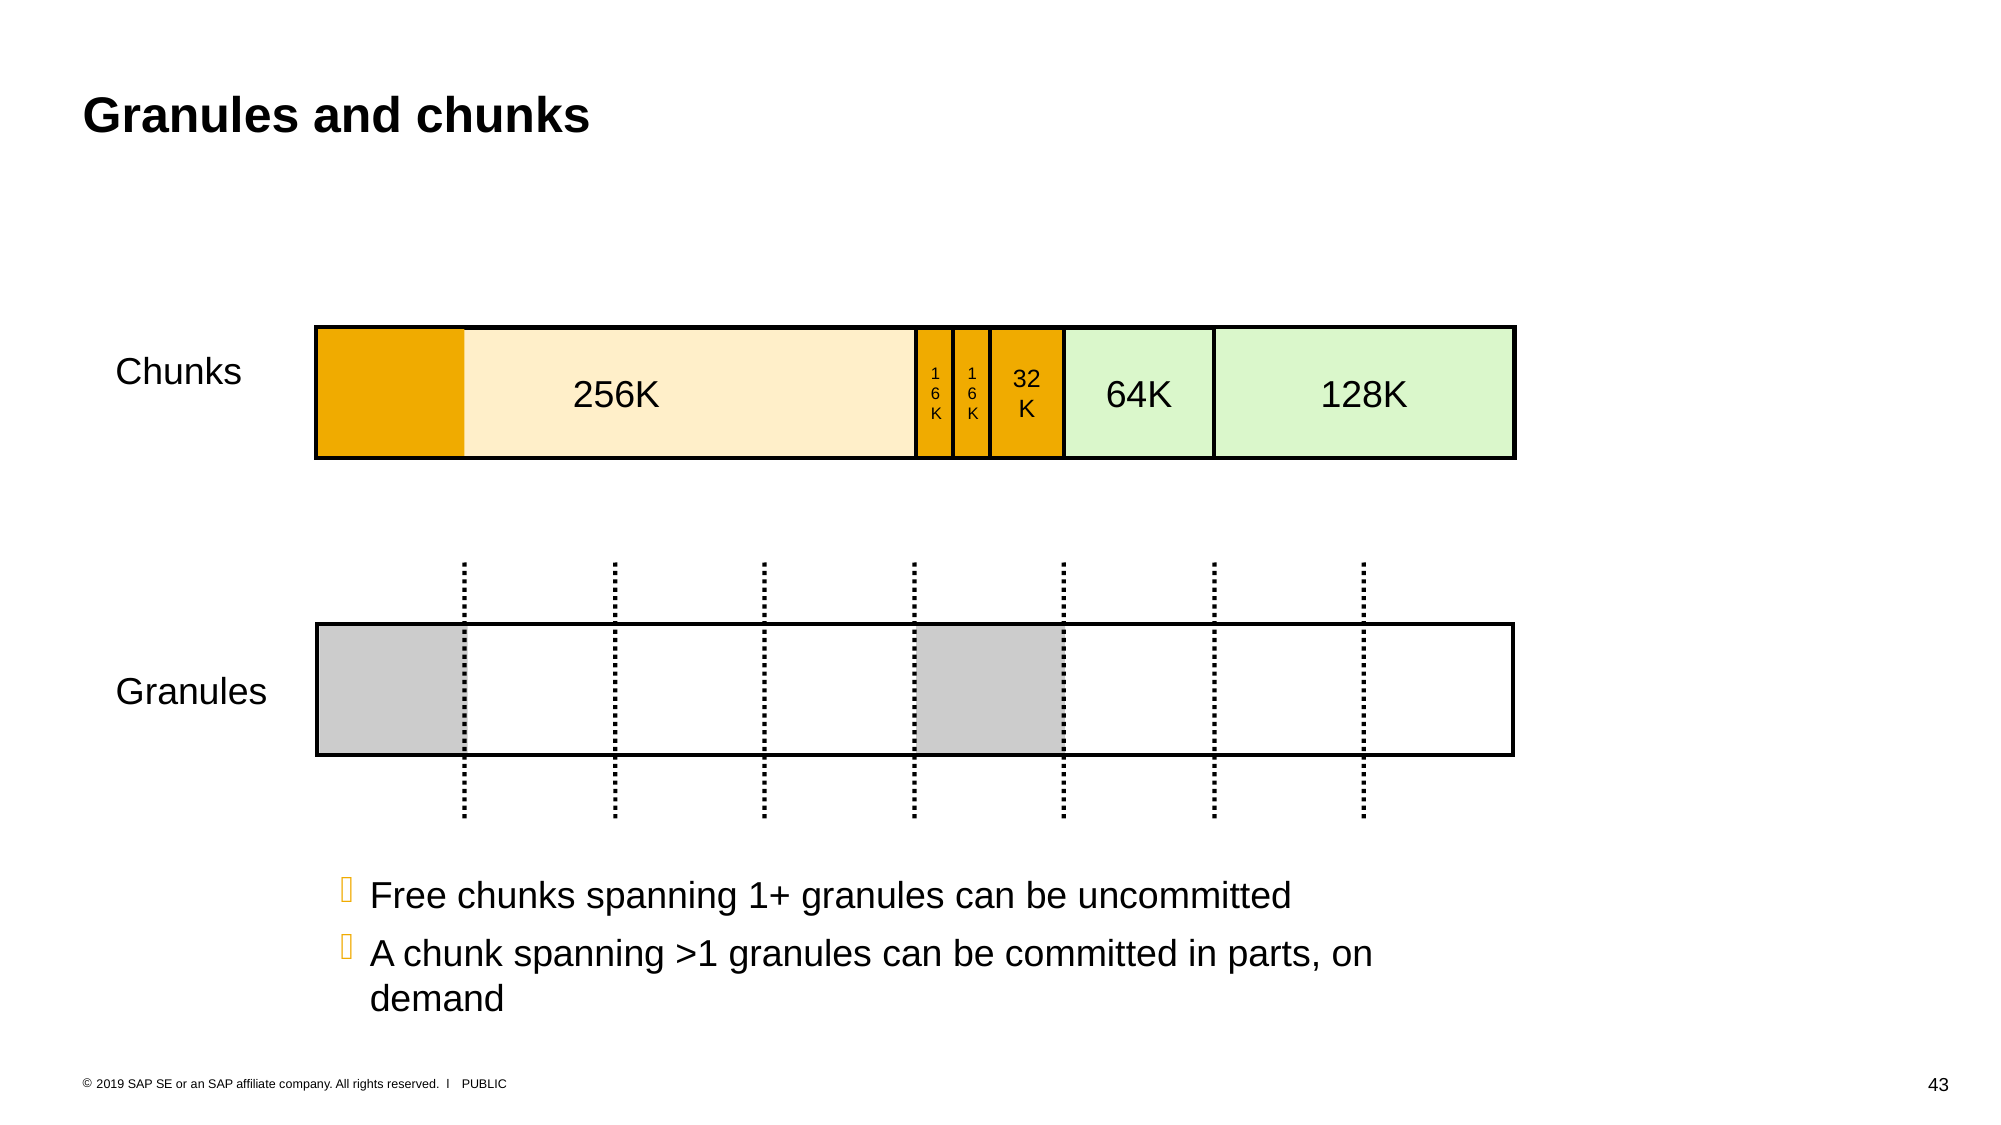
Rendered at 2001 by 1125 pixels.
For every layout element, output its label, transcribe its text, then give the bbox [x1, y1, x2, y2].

text_box 32K [990, 329, 1064, 456]
text_box Chunks [115, 347, 243, 393]
text_box [916, 626, 1215, 753]
text_box [318, 329, 465, 456]
text_box 16K [916, 329, 952, 456]
text_box 16K [952, 329, 990, 456]
text_box 256K [465, 329, 916, 456]
list Free chunks spanning 1+ granules can be uncommitted A chunk spanning >1 granules can be committed in parts, on demand [340, 870, 1425, 1040]
text_box Granules [115, 666, 268, 712]
text_box [319, 626, 468, 753]
text_box 128K [1214, 329, 1512, 456]
text_box 64K [1064, 329, 1214, 456]
text_box [1216, 626, 1511, 753]
title Granules and chunks [82, 82, 1918, 144]
